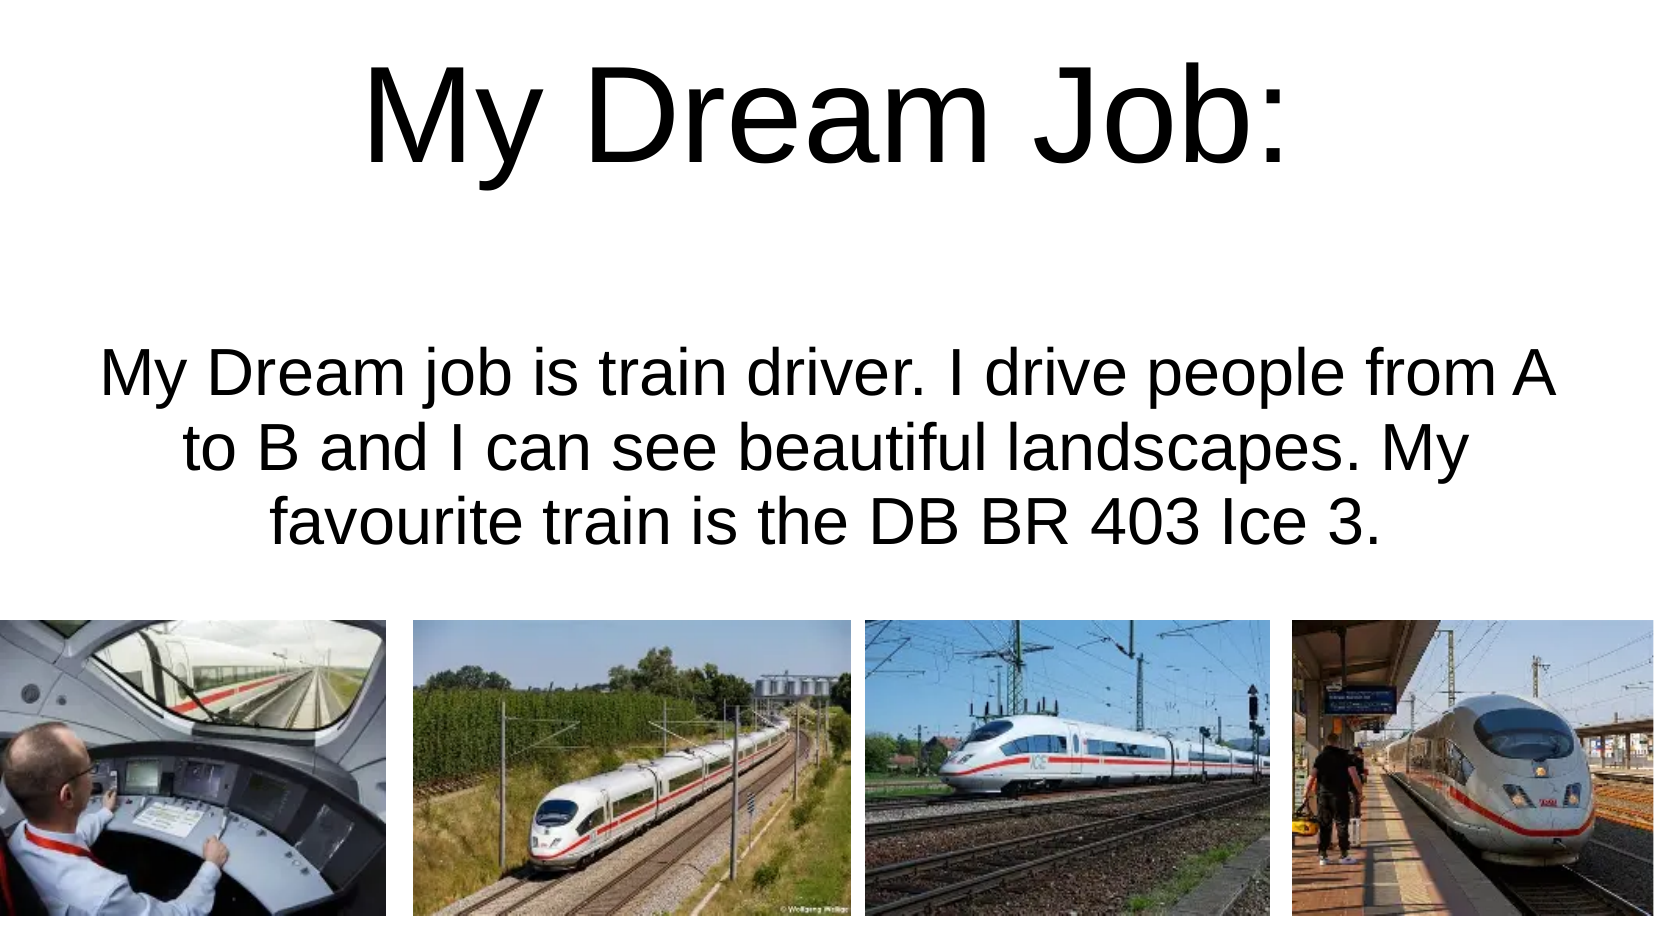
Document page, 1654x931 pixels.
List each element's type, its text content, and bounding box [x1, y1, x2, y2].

subtitle My Dream job is train driver. I drive people from A to B and I can see beautiful landscapes. My favourite train is the DB BR 403 Ice 3. [82, 177, 1571, 717]
picture [0, 620, 386, 916]
title My Dream Job: [82, 37, 1571, 177]
picture [413, 620, 851, 916]
picture [1292, 620, 1654, 916]
picture [865, 620, 1270, 916]
